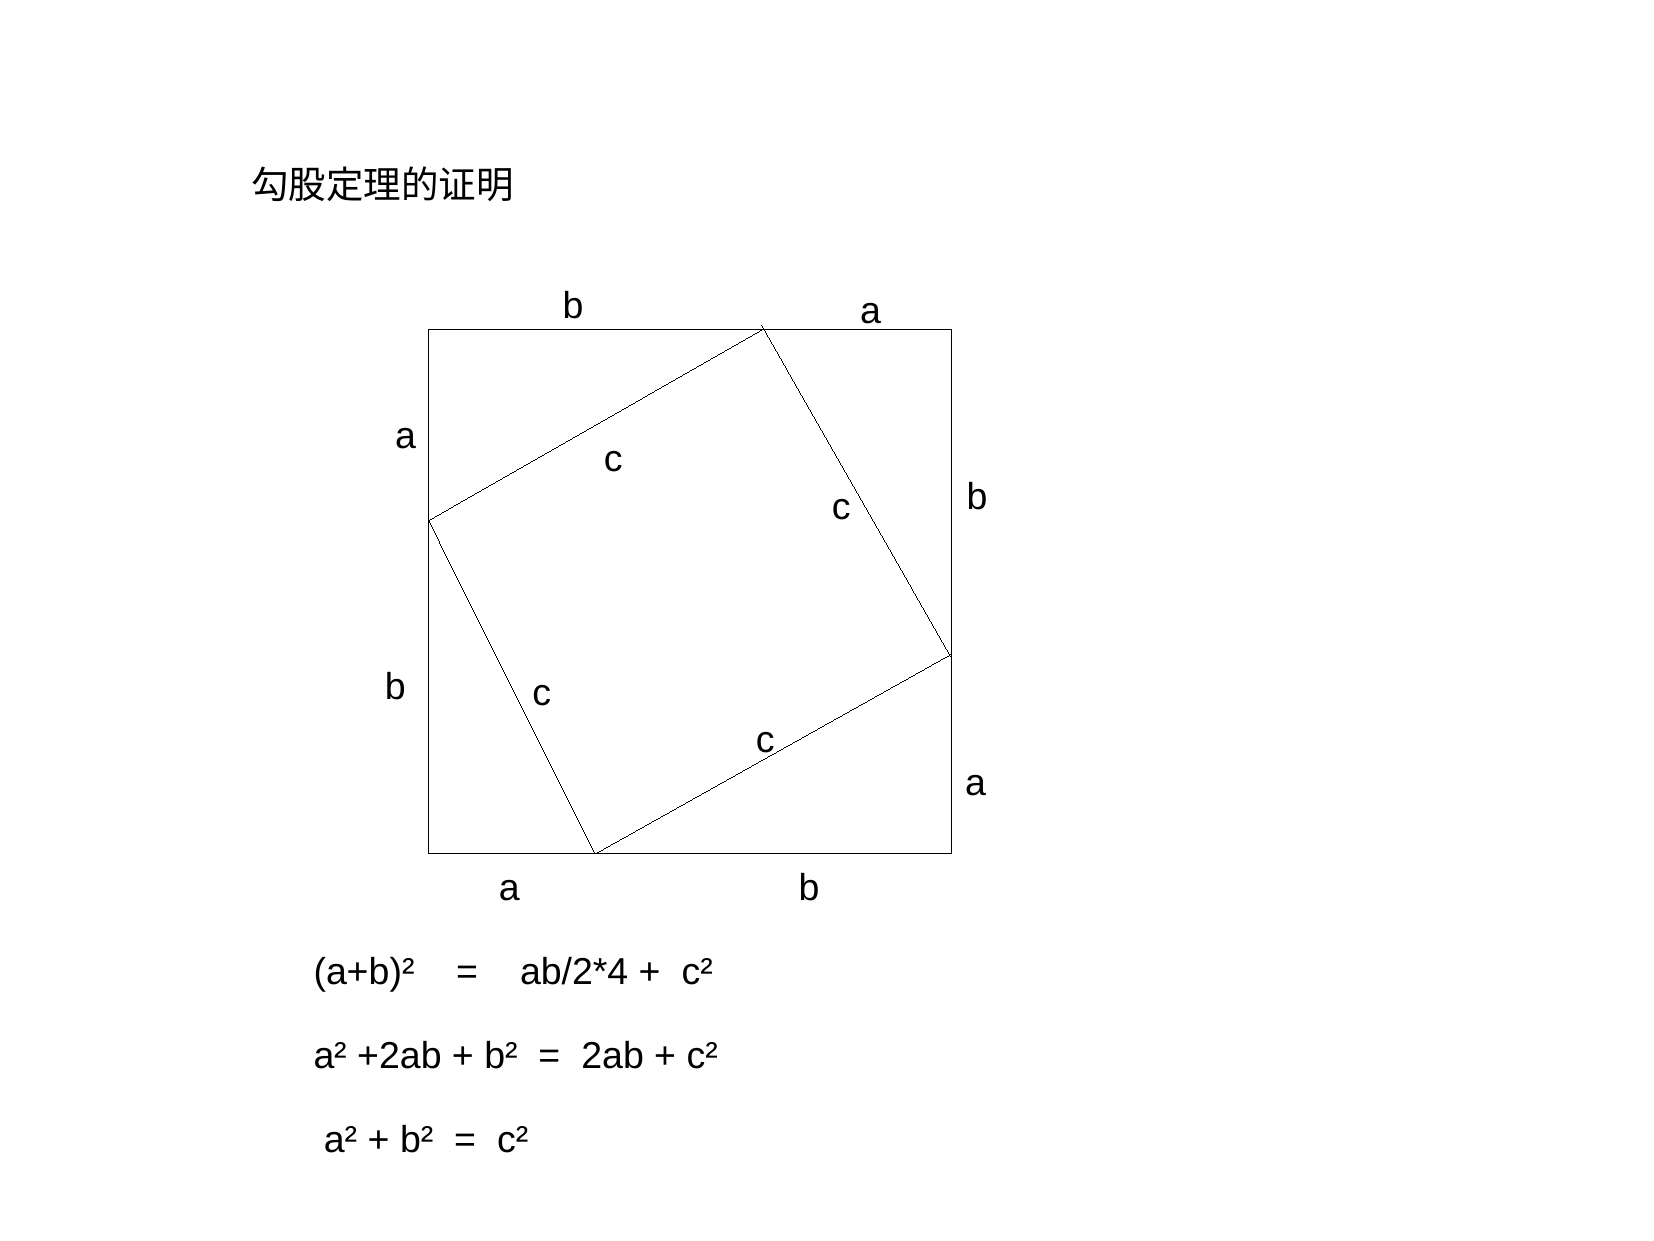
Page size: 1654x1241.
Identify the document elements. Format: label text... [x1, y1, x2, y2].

text_box c [588, 430, 638, 488]
text_box [428, 329, 952, 854]
text_box b [951, 468, 1003, 525]
text_box c [517, 663, 566, 721]
text_box 勾股定理的证明 [236, 147, 525, 205]
text_box (a+b)² = ab/2*4 + c² a² +2ab + b² = 2ab + c² a² + b² = c² [298, 943, 744, 1169]
text_box a [380, 407, 431, 465]
text_box c [741, 711, 790, 769]
text_box b [783, 858, 835, 916]
text_box a [845, 282, 896, 340]
text_box c [817, 477, 866, 535]
text_box a [950, 753, 1001, 811]
text_box b [370, 658, 421, 716]
text_box b [547, 277, 599, 335]
text_box a [484, 858, 535, 916]
